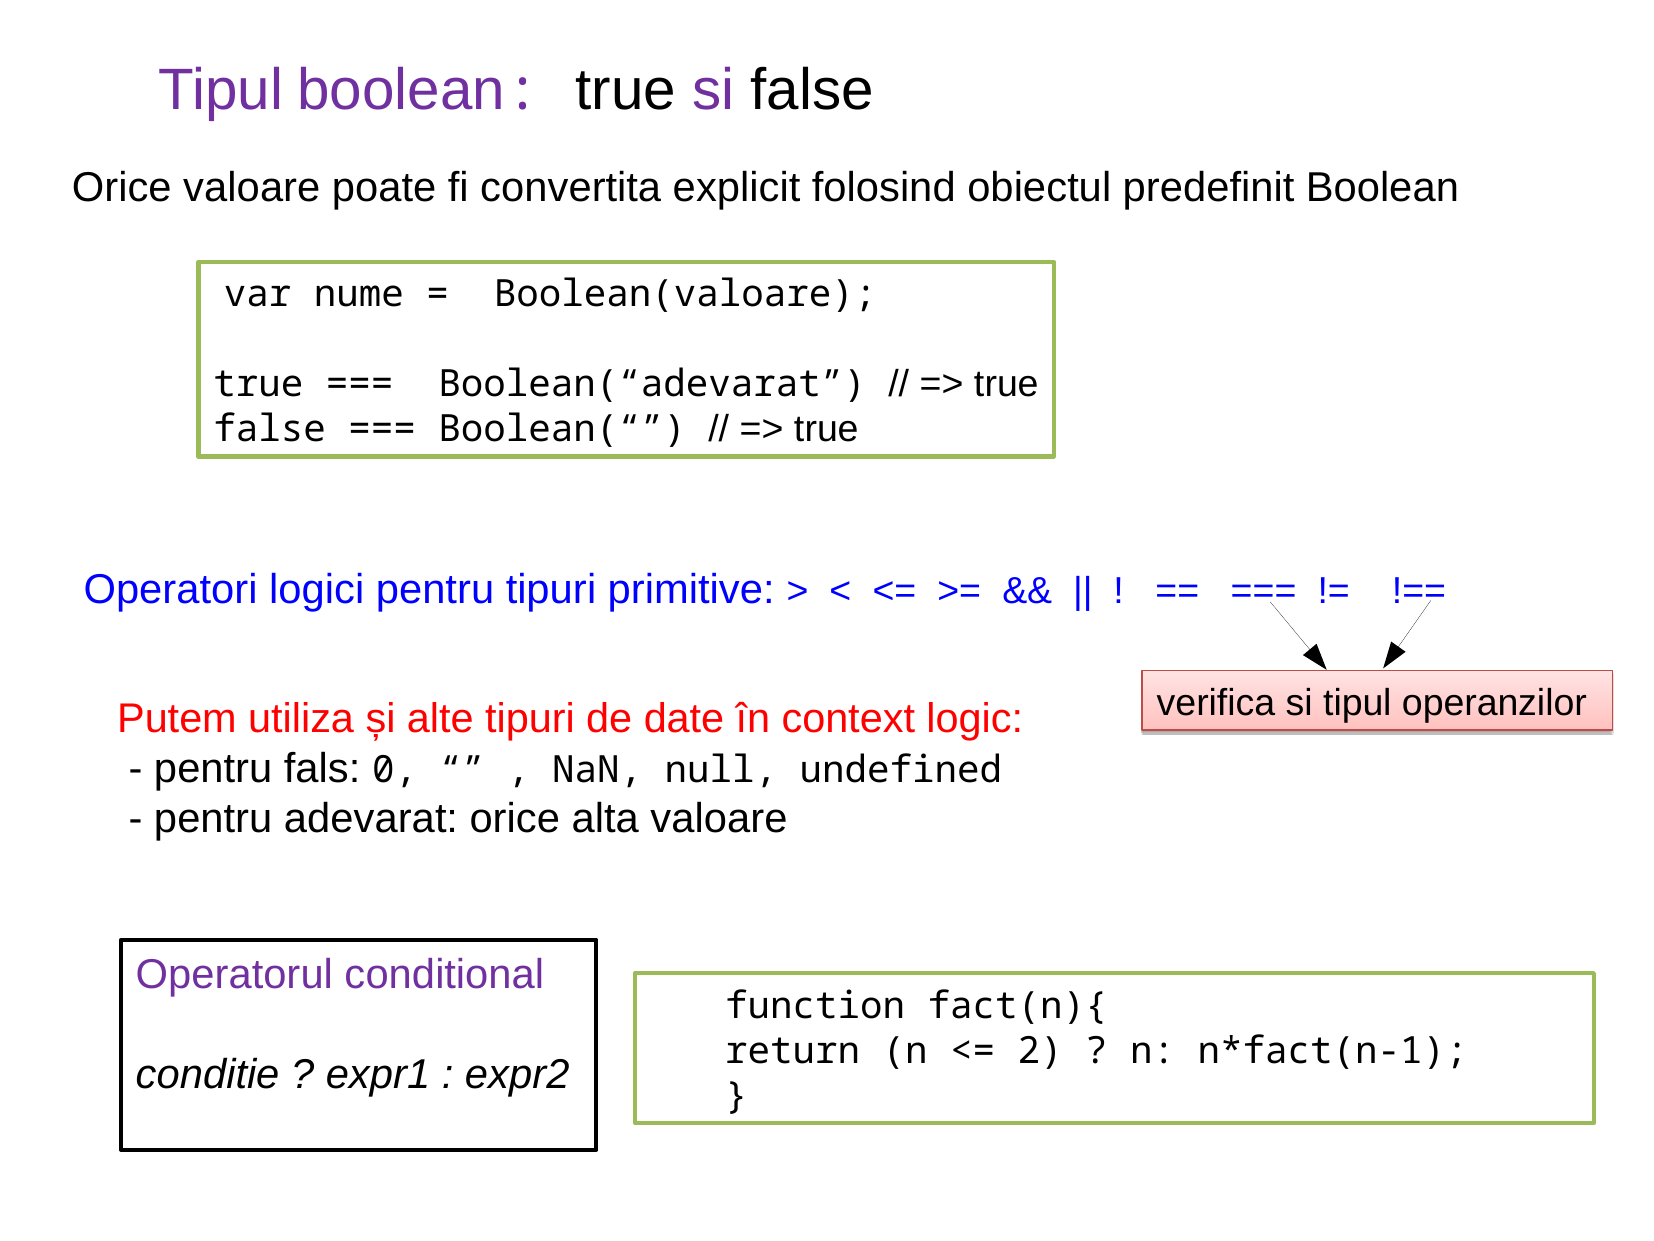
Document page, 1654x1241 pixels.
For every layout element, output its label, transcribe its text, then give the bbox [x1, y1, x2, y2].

text_box Tipul boolean: true si false [144, 43, 890, 129]
text_box function fact(n){ return (n <= 2) ? n: n*fact(n-1); } [635, 973, 1594, 1123]
text_box Operatori logici pentru tipuri primitive: > < <= >= && || ! == === != !== [68, 554, 1640, 620]
text_box Orice valoare poate fi convertita explicit folosind obiectul predefinit Boolean [57, 152, 1475, 218]
text_box var nume = Boolean(valoare); true === Boolean(“adevarat”) // => true false === Boolean(“”) // => true [198, 261, 1054, 457]
text_box Putem utiliza și alte tipuri de date în context logic: - pentru fals: 0, “” , NaN, null, undefined - pentru adevarat: orice alta valoare [102, 684, 1051, 899]
text_box verifica si tipul operanzilor [1141, 670, 1613, 731]
text_box Operatorul conditional conditie ? expr1 : expr2 [120, 939, 597, 1150]
